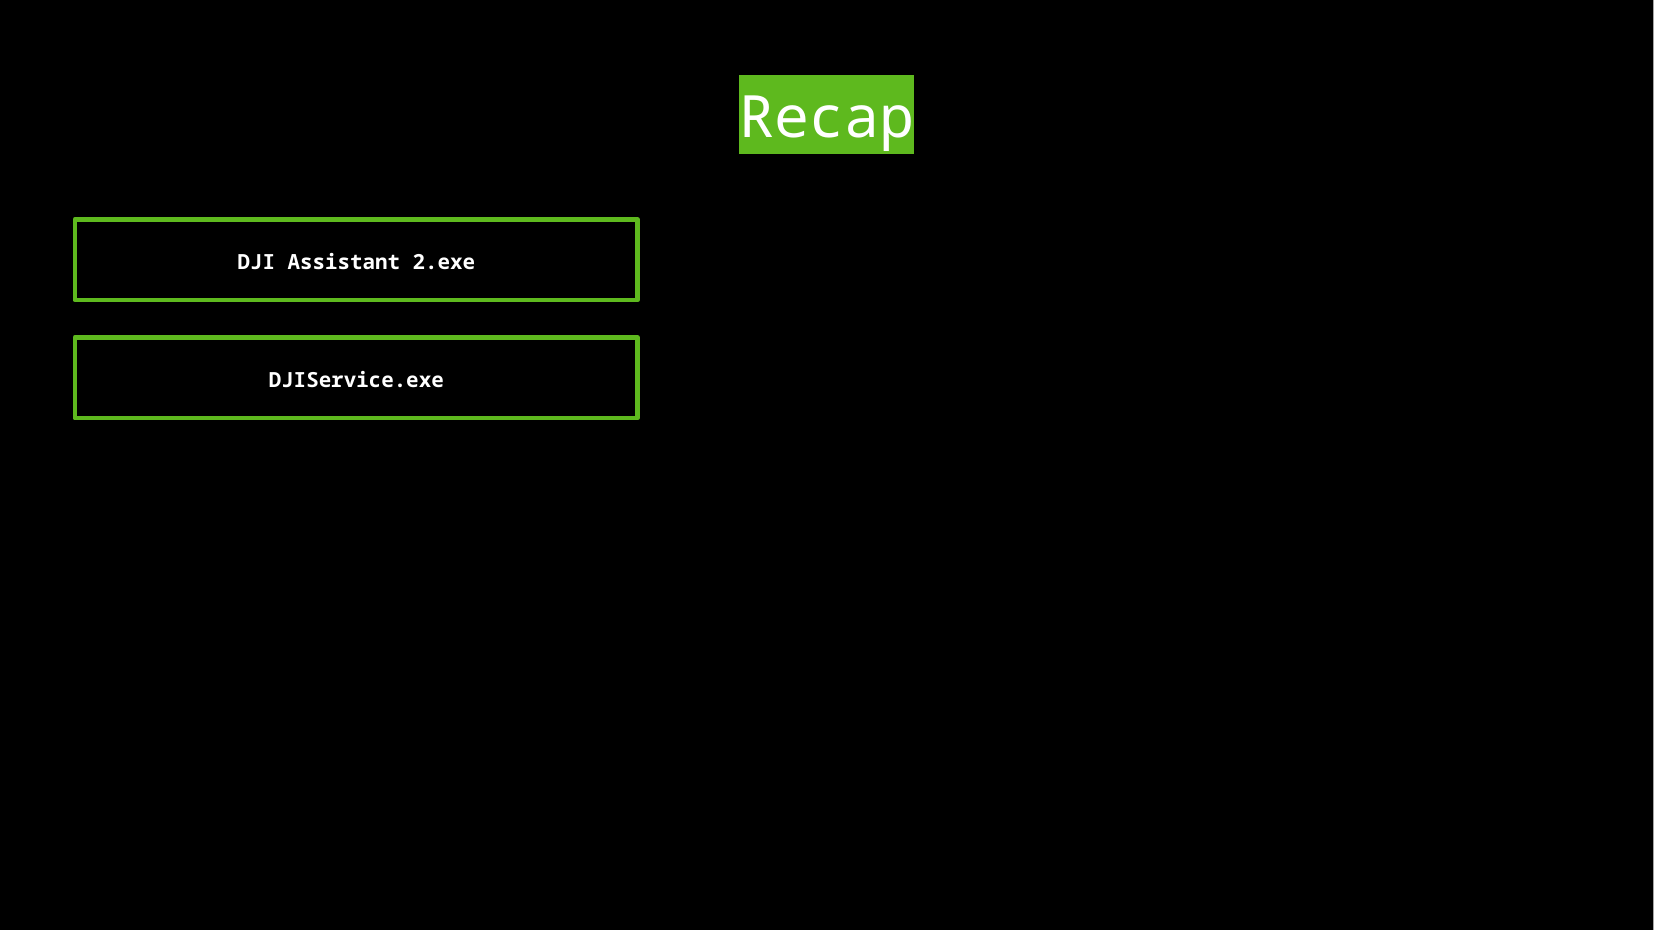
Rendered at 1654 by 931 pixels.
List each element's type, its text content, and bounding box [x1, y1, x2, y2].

title Recap [82, 37, 1571, 193]
text_box DJI Assistant 2.exe [74, 219, 638, 300]
text_box DJIService.exe [74, 337, 638, 419]
